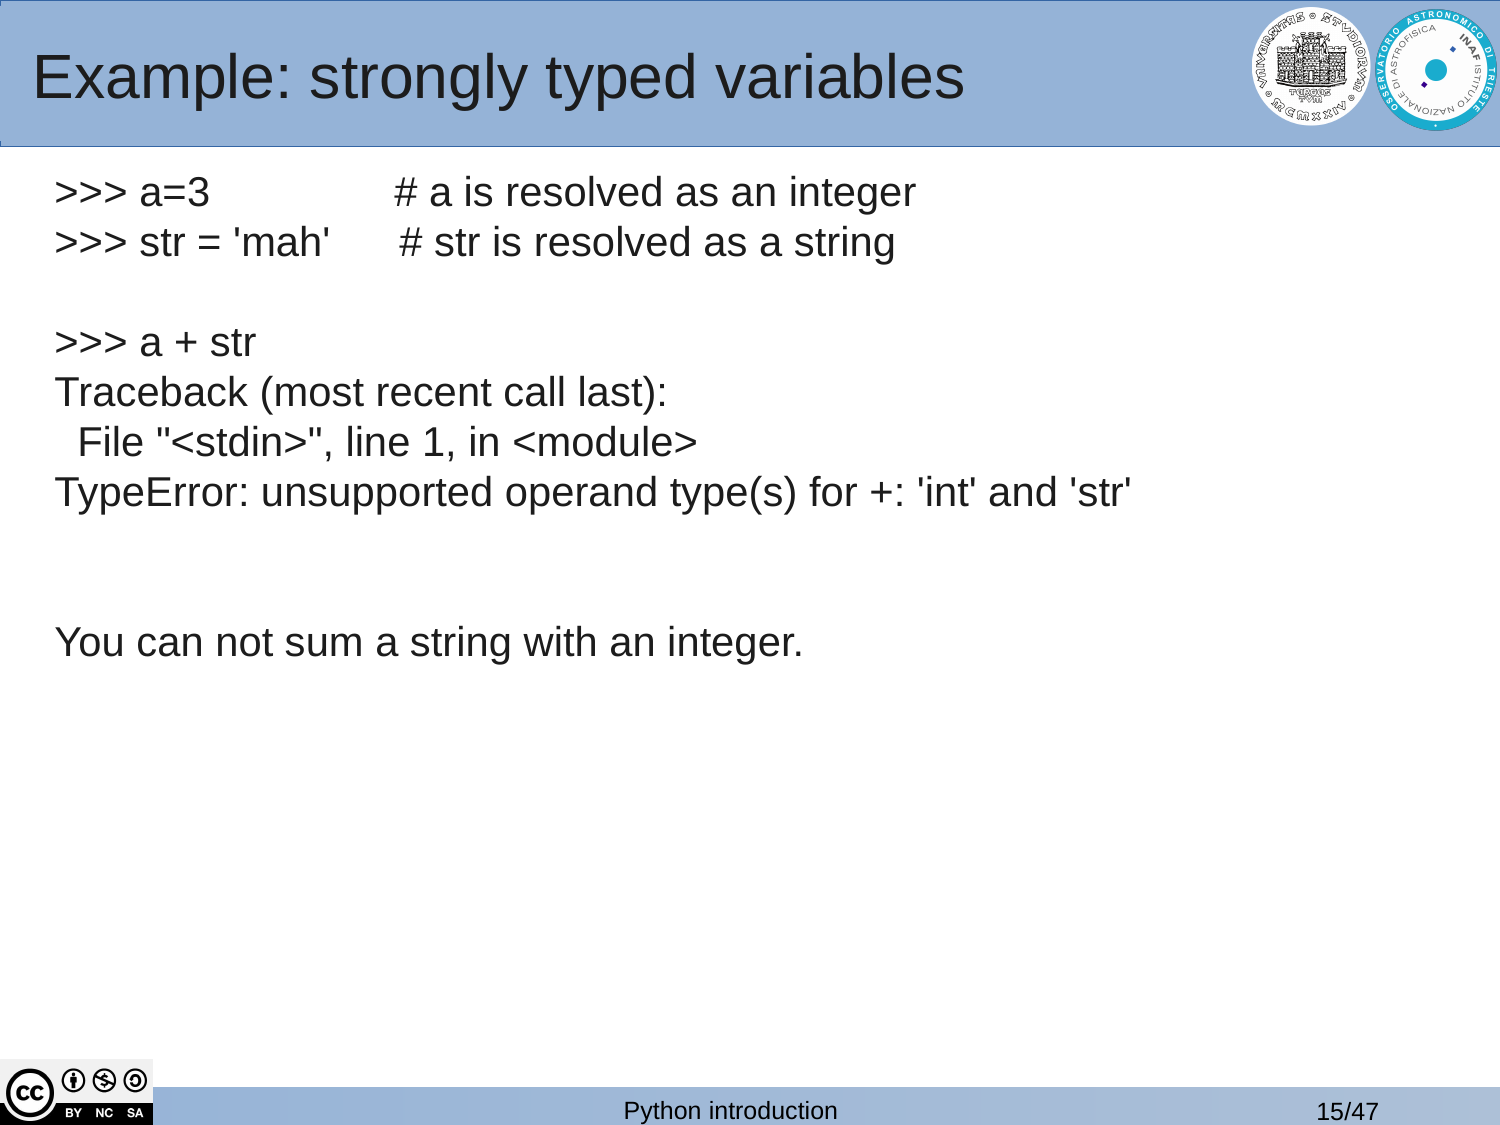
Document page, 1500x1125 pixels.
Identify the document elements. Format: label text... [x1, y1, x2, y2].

text_box Example: strongly typed variables [0, 5, 1243, 141]
picture [1252, 0, 1500, 156]
picture [0, 1059, 153, 1125]
list >>> a=3 # a is resolved as an integer >>> str = 'mah' # str is resolved as a string >>> a + str Traceback (most recent call last): File "<stdin>", line 1, in <module> TypeError: unsupported operand type(s) for +: 'int' and 'str' You can not sum a string with an integer. [39, 156, 1473, 1072]
